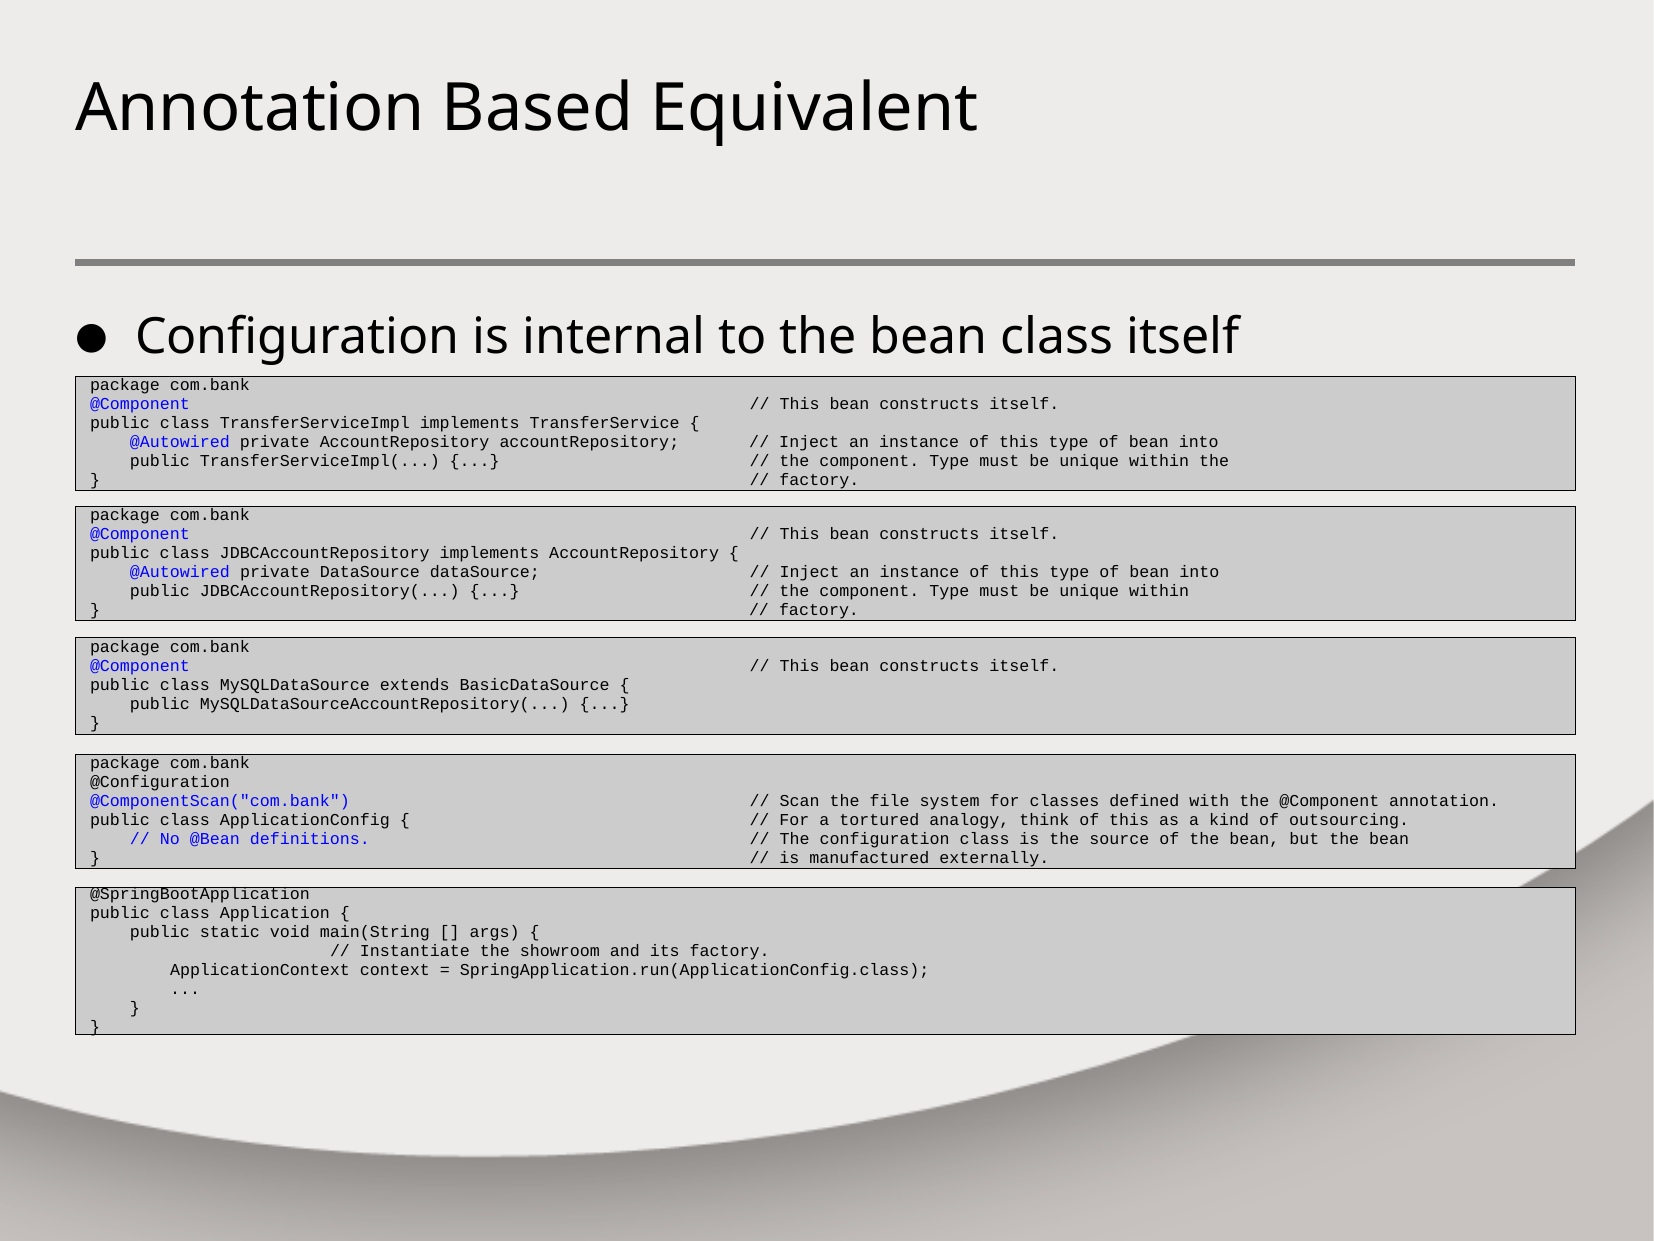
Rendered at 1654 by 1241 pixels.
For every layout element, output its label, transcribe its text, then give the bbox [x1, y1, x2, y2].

title Annotation Based Equivalent [75, 75, 1576, 226]
picture [0, 0, 1654, 1241]
list Configuration is internal to the bean class itself [75, 300, 1576, 1163]
